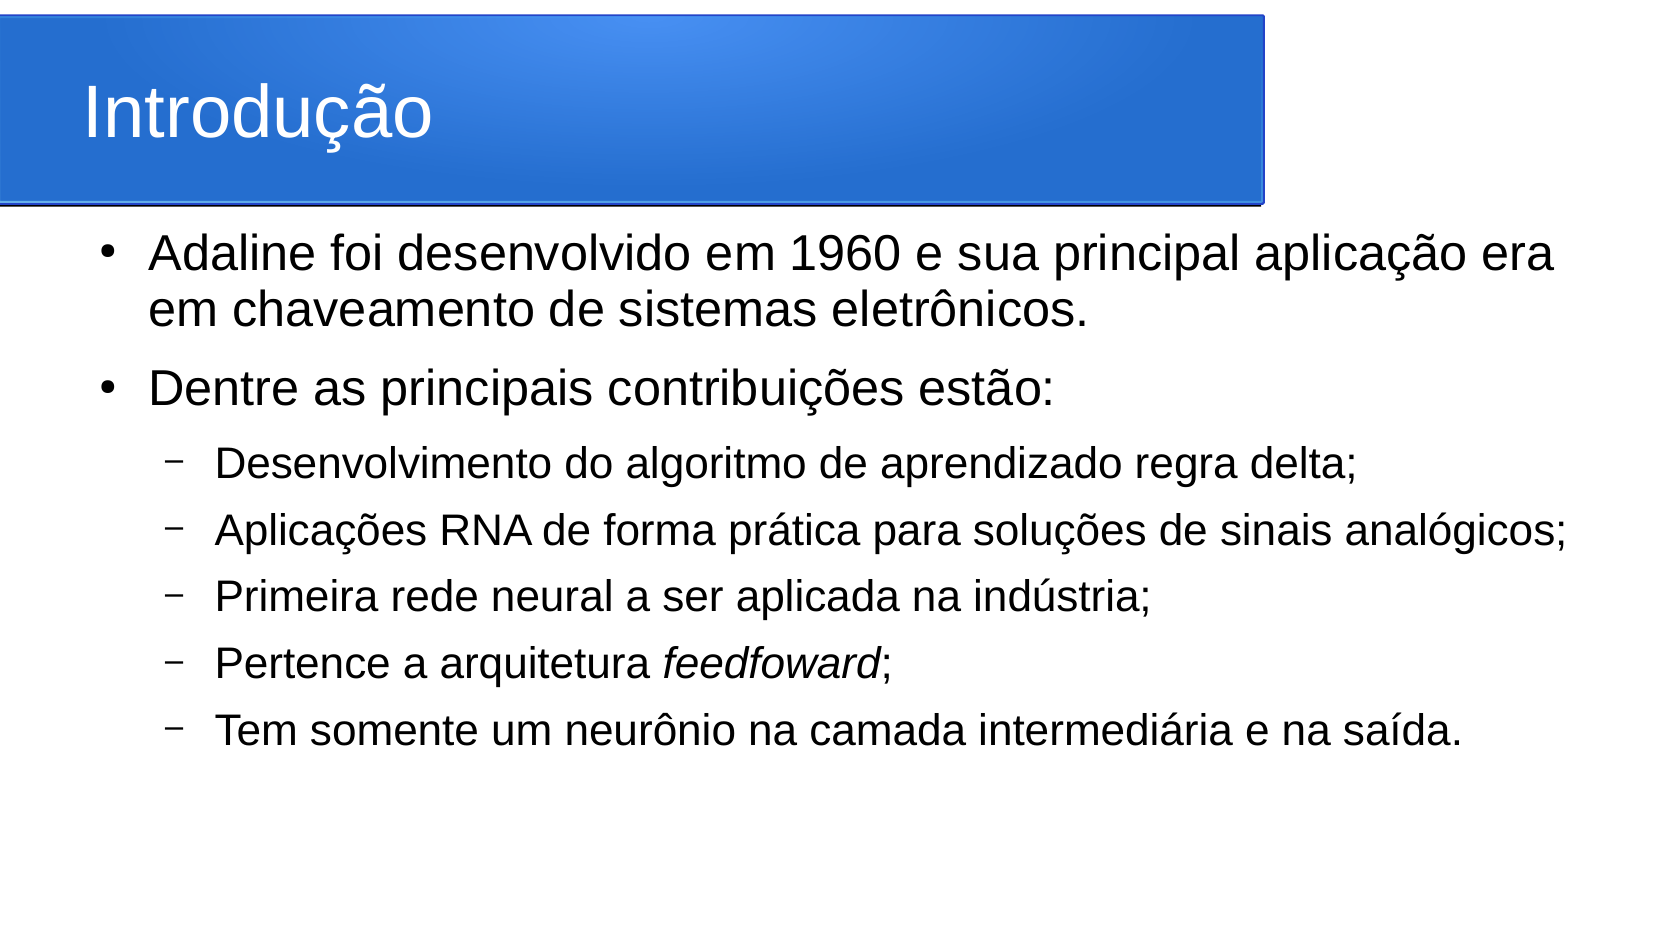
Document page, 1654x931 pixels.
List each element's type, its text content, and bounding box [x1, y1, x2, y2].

title Introdução [82, 35, 1235, 189]
list Adaline foi desenvolvido em 1960 e sua principal aplicação era em chaveamento de sistemas eletrônicos. Dentre as principais contribuições estão: Desenvolvimento do algoritmo de aprendizado regra delta; Aplicações RNA de forma prática para soluções de sinais analógicos; Primeira rede neural a ser aplicada na indústria; Pertence a arquitetura feedfoward; Tem somente um neurônio na camada intermediária e na saída. [82, 224, 1571, 764]
